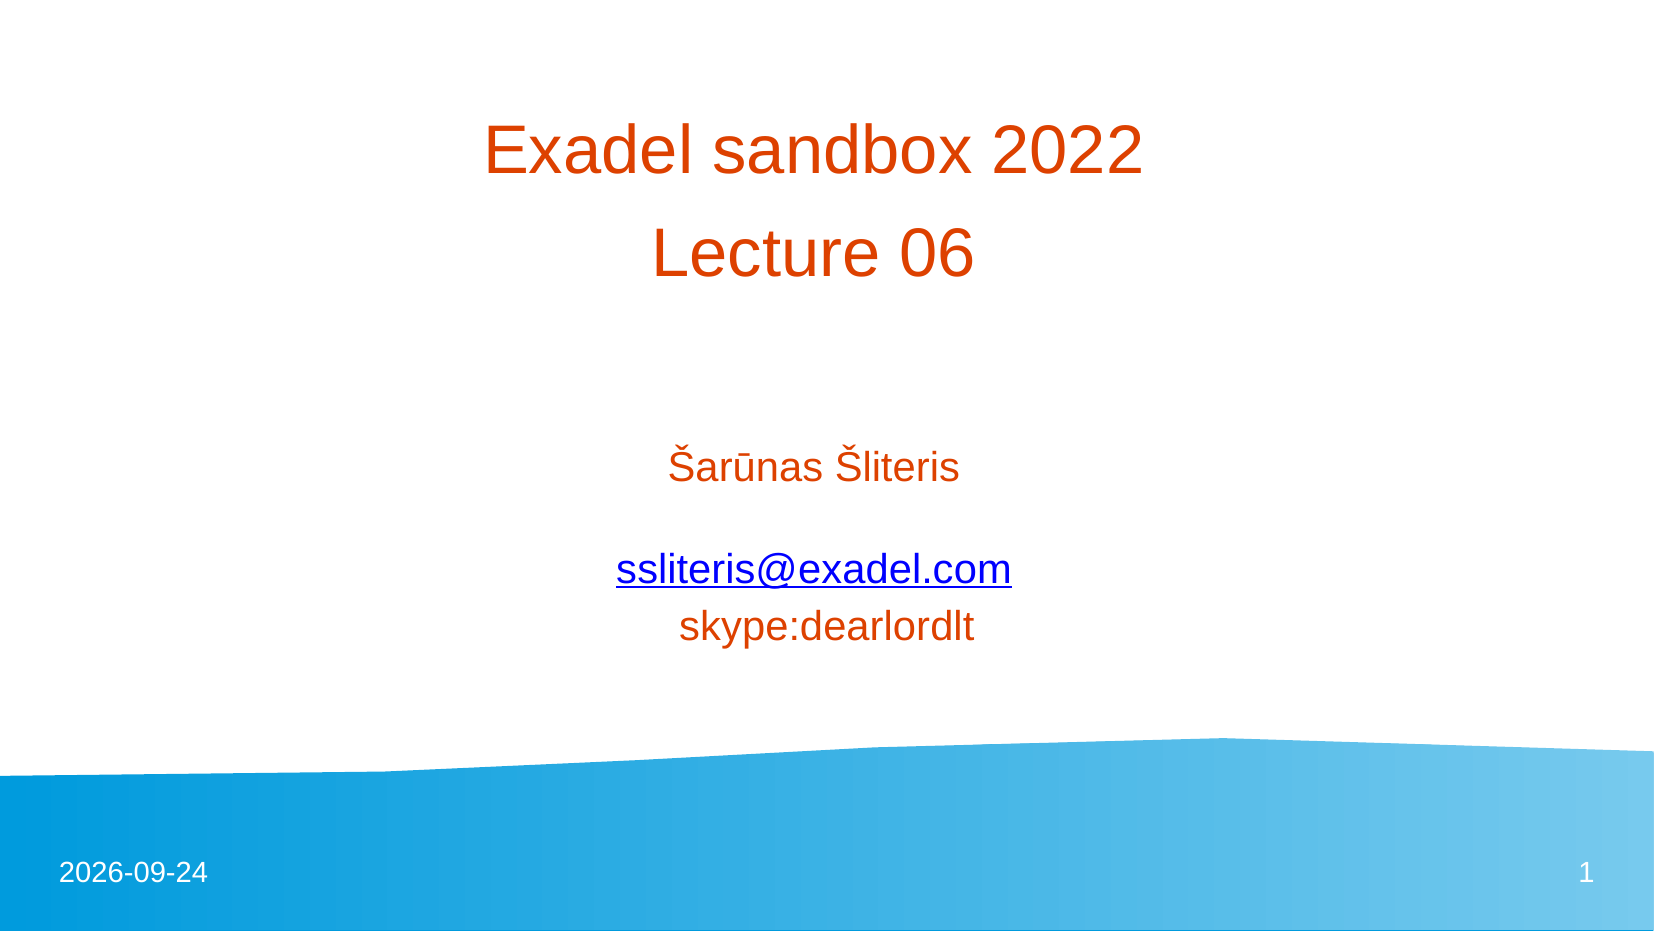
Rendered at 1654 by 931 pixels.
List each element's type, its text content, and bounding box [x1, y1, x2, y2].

title Exadel sandbox 2022 Lecture 06 Šarūnas Šliteris ssliteris@exadel.com skype:dearlordlt [88, 90, 1565, 650]
